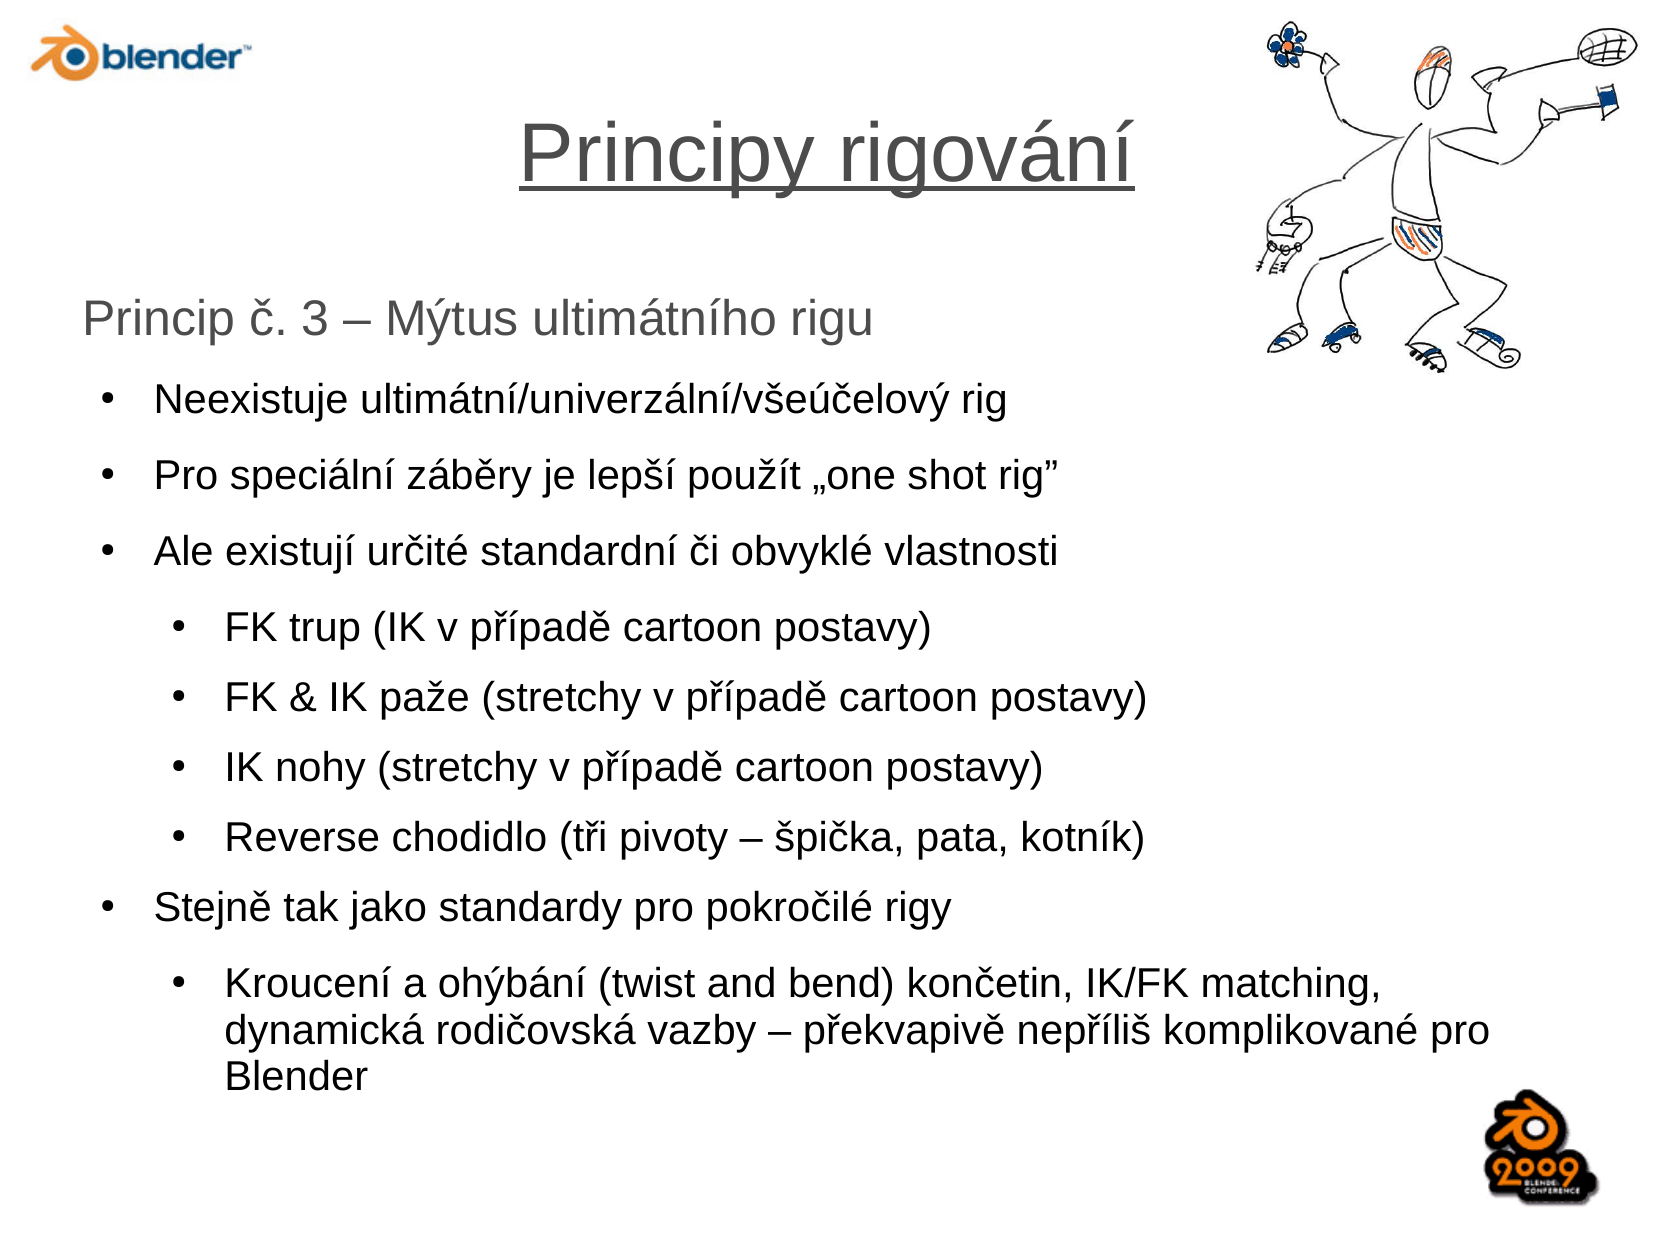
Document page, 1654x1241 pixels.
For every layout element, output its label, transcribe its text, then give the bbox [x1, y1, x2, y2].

list Princip č. 3 – Mýtus ultimátního rigu Neexistuje ultimátní/univerzální/všeúčelový rig Pro speciální záběry je lepší použít „one shot rig” Ale existují určité standardní či obvyklé vlastnosti FK trup (IK v případě cartoon postavy) FK & IK paže (stretchy v případě cartoon postavy) IK nohy (stretchy v případě cartoon postavy) Reverse chodidlo (tři pivoty – špička, pata, kotník) Stejně tak jako standardy pro pokročilé rigy Kroucení a ohýbání (twist and bend) končetin, IK/FK matching, dynamická rodičovská vazby – překvapivě nepříliš komplikované pro Blender [82, 290, 1571, 1109]
picture [15, 18, 266, 89]
picture [1476, 1085, 1602, 1211]
title Principy rigování [82, 49, 1571, 257]
picture [1220, 1, 1651, 415]
